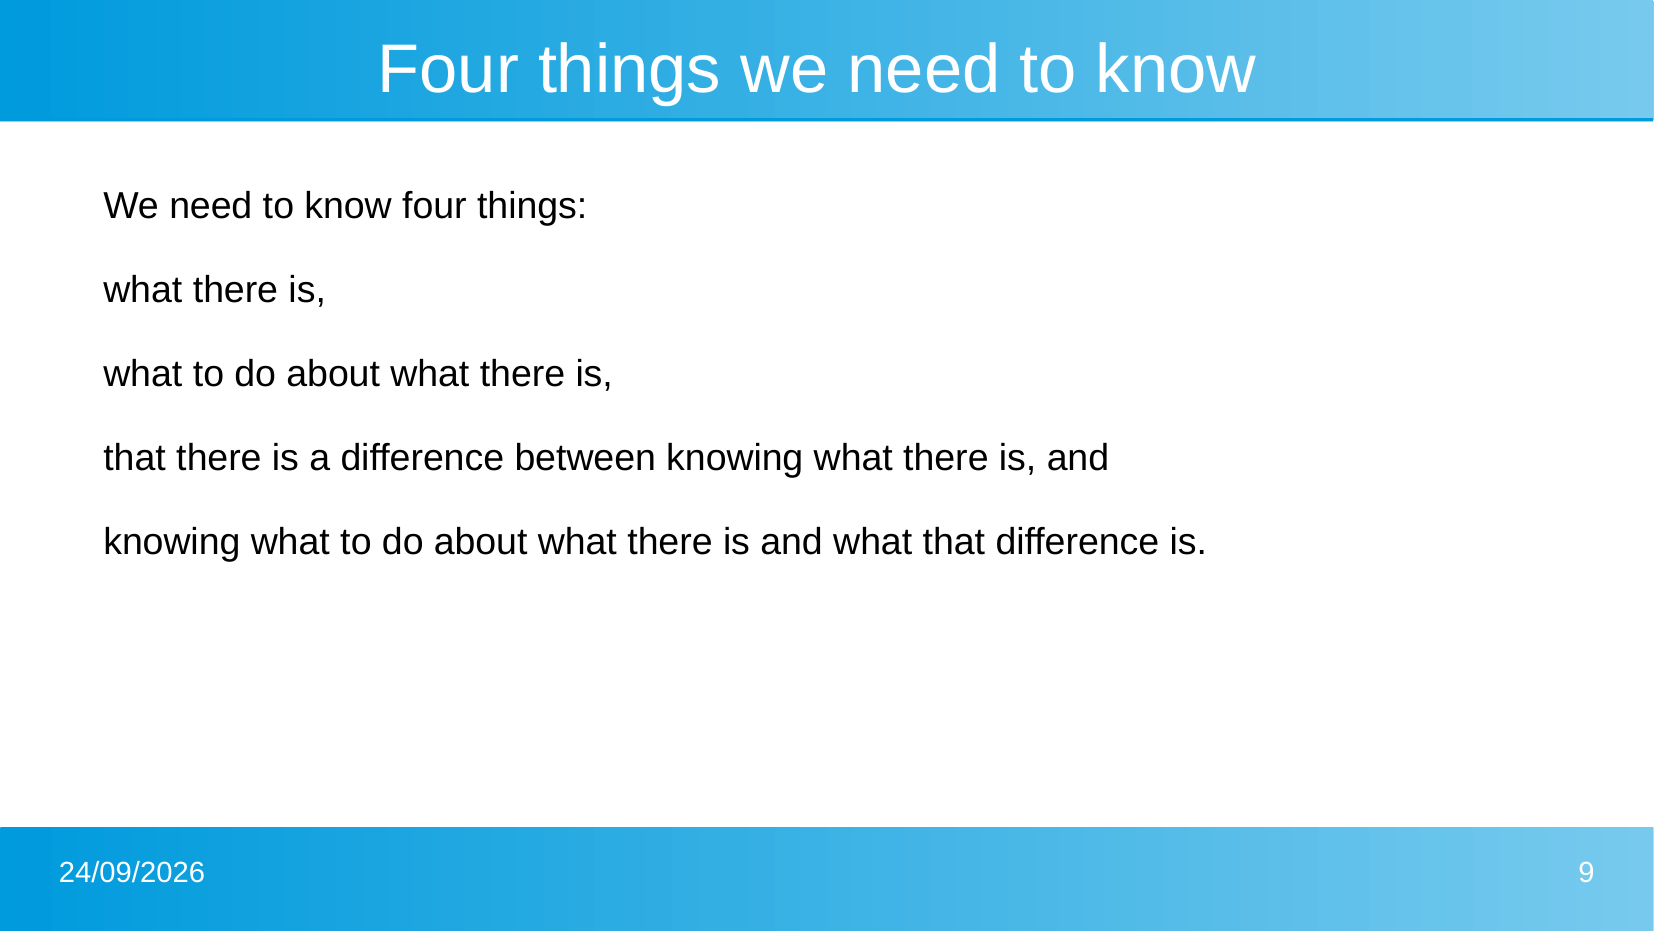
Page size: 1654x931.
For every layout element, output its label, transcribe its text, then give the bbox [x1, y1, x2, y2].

title Four things we need to know [59, 29, 1595, 108]
text_box We need to know four things: what there is, what to do about what there is, that there is a difference between knowing what there is, and knowing what to do about what there is and what that difference is. [88, 177, 1565, 570]
